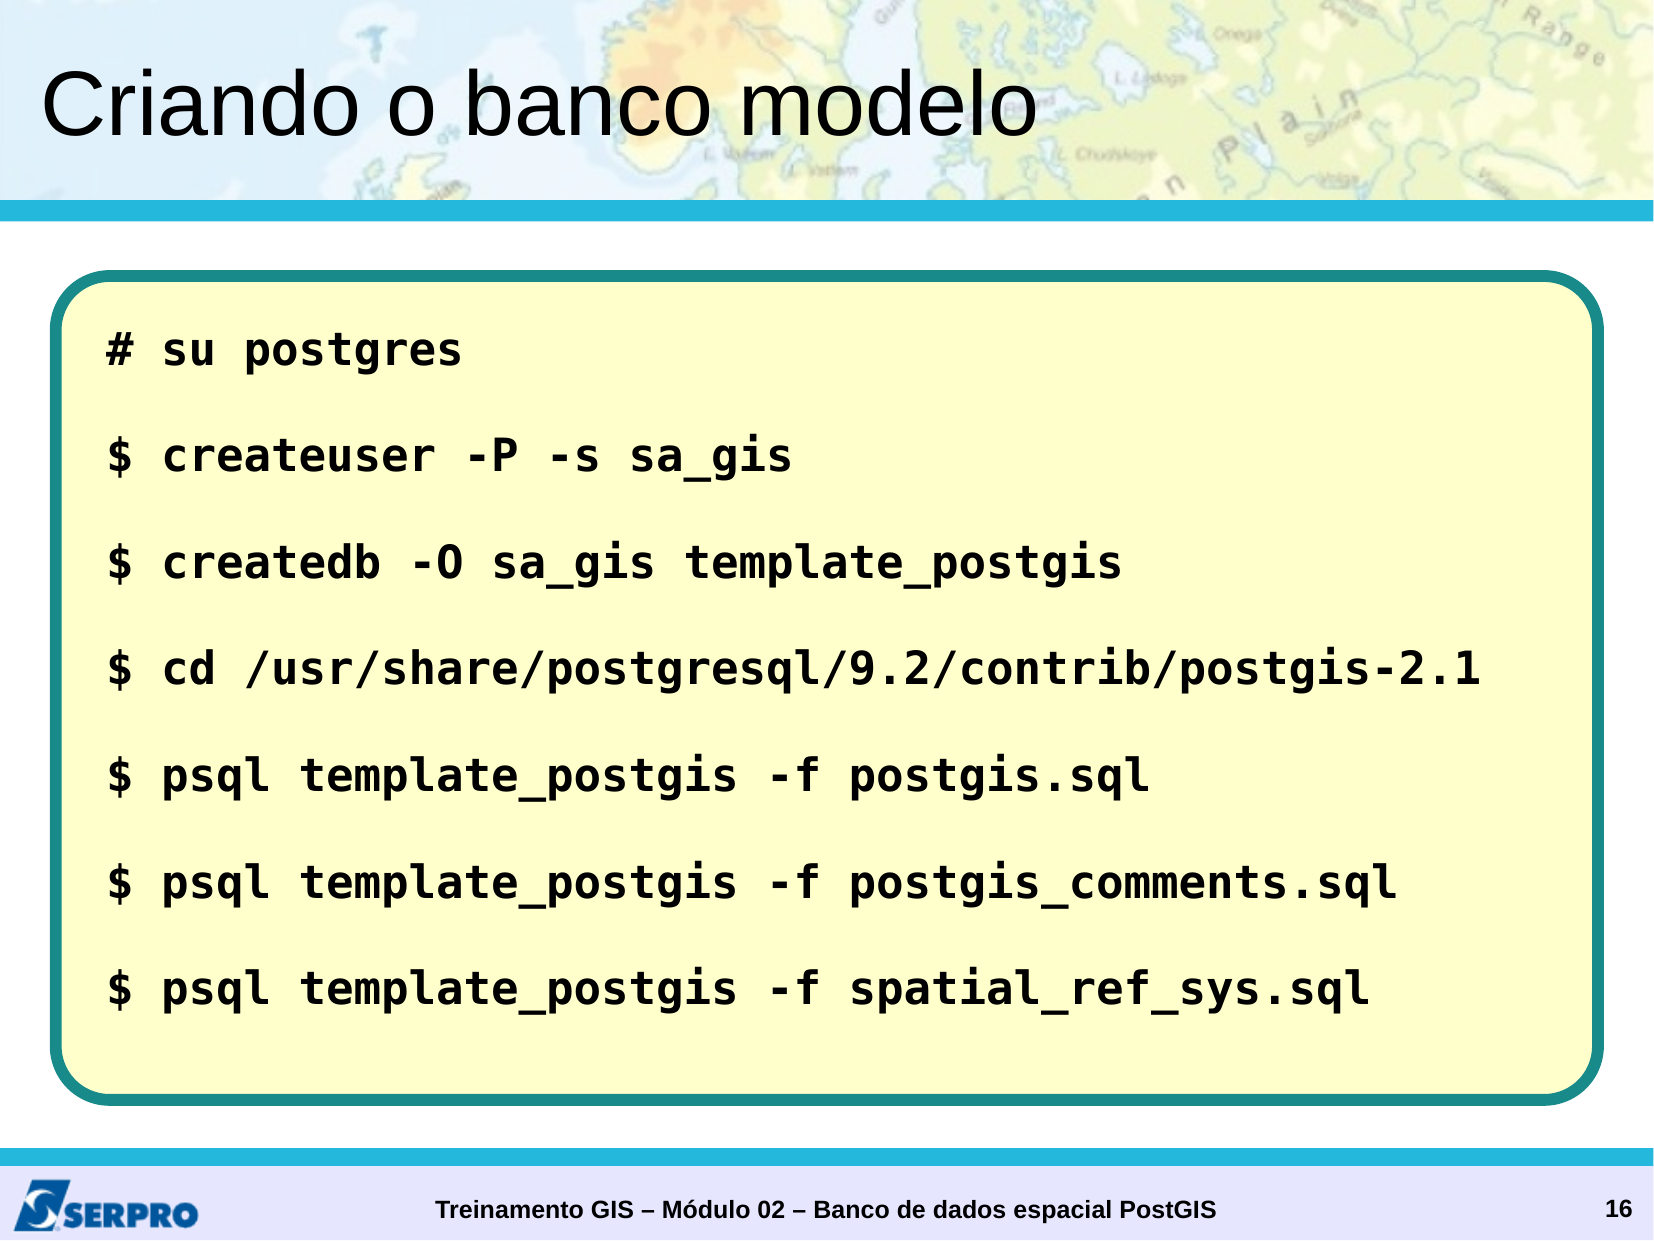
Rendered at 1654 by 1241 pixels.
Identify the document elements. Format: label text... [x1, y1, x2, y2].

text_box # su postgres $ createuser -P -s sa_gis $ createdb -O sa_gis template_postgis $ cd /usr/share/postgresql/9.2/contrib/postgis-2.1 $ psql template_postgis -f postgis.sql $ psql template_postgis -f postgis_comments.sql $ psql template_postgis -f spatial_ref_sys.sql [91, 315, 1563, 1023]
text_box [55, 276, 1598, 1100]
title Criando o banco modelo [40, 49, 1614, 159]
picture [10, 1177, 201, 1235]
